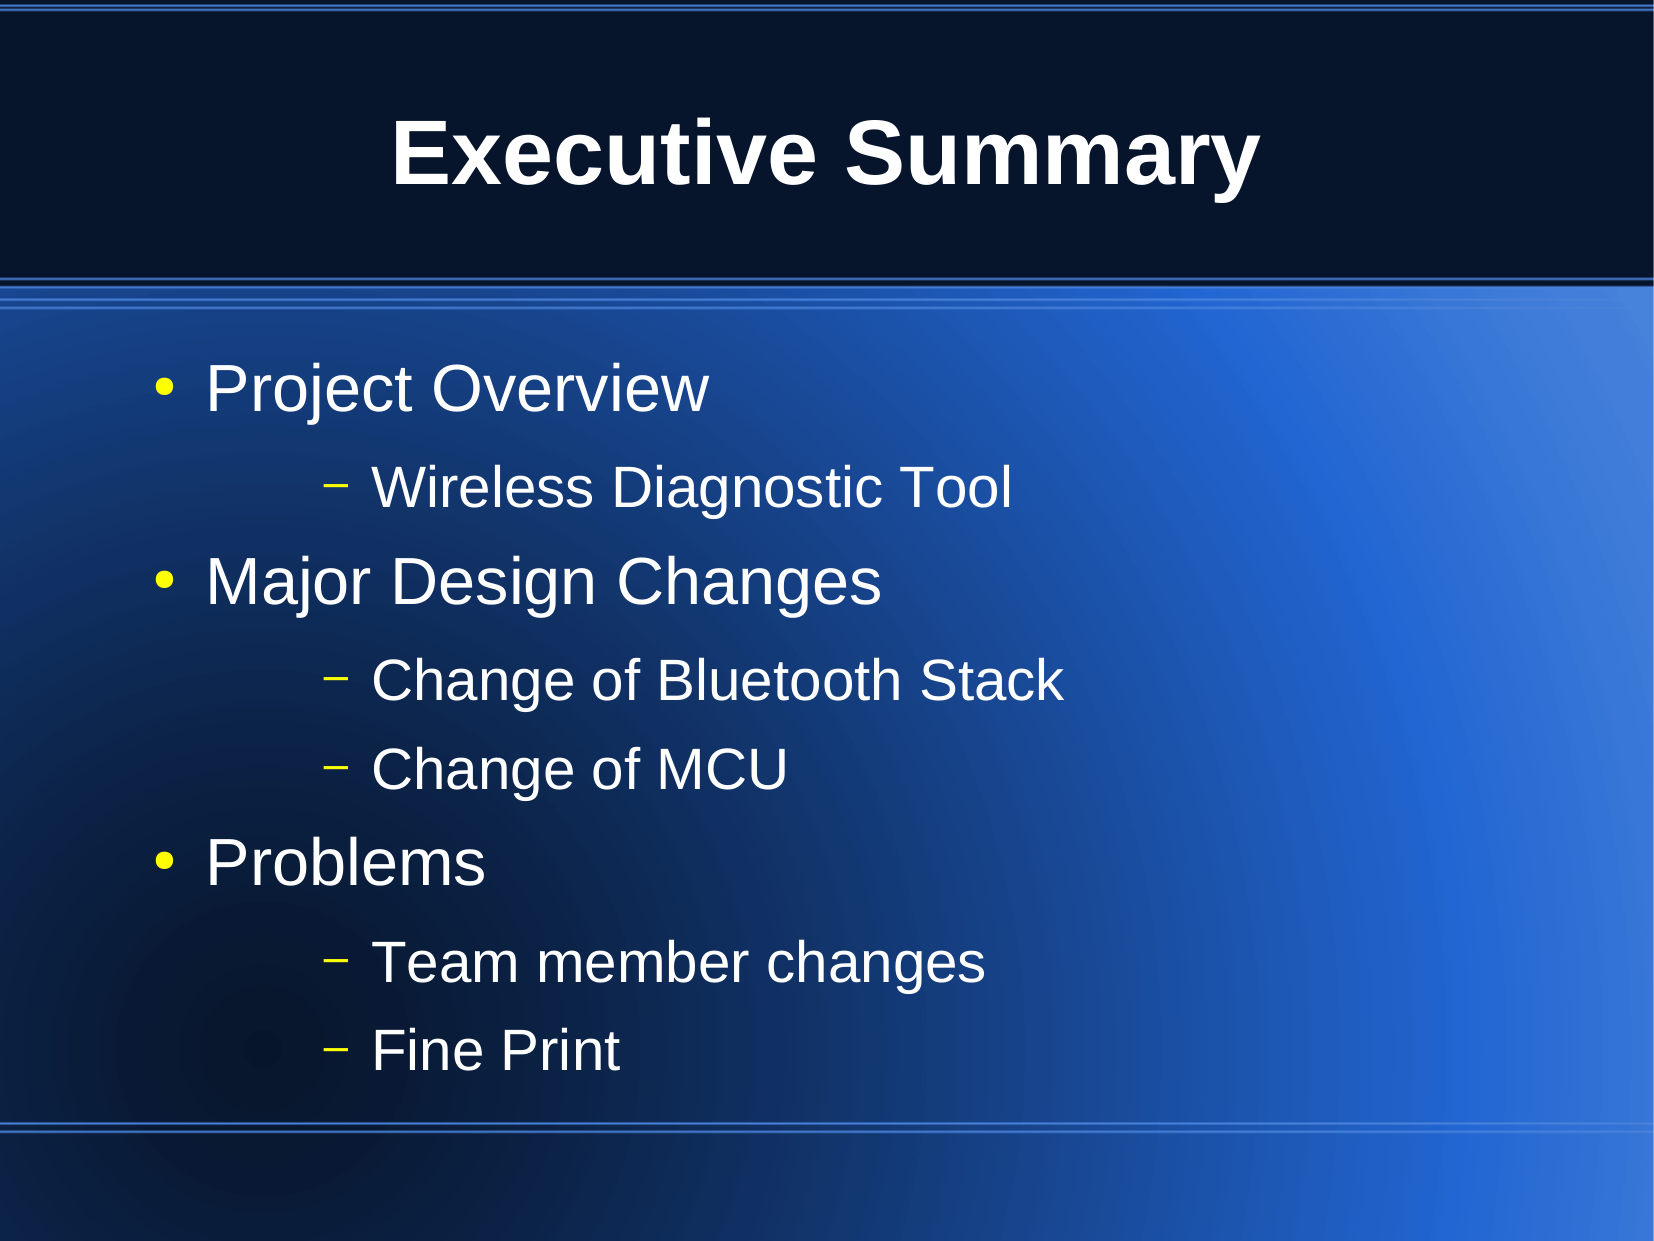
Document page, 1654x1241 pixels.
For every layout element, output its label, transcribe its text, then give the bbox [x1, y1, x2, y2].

list Project Overview Wireless Diagnostic Tool Major Design Changes Change of Bluetooth Stack Change of MCU Problems Team member changes Fine Print [134, 350, 1516, 1181]
title Executive Summary [82, 49, 1571, 257]
picture [0, 0, 1654, 1241]
